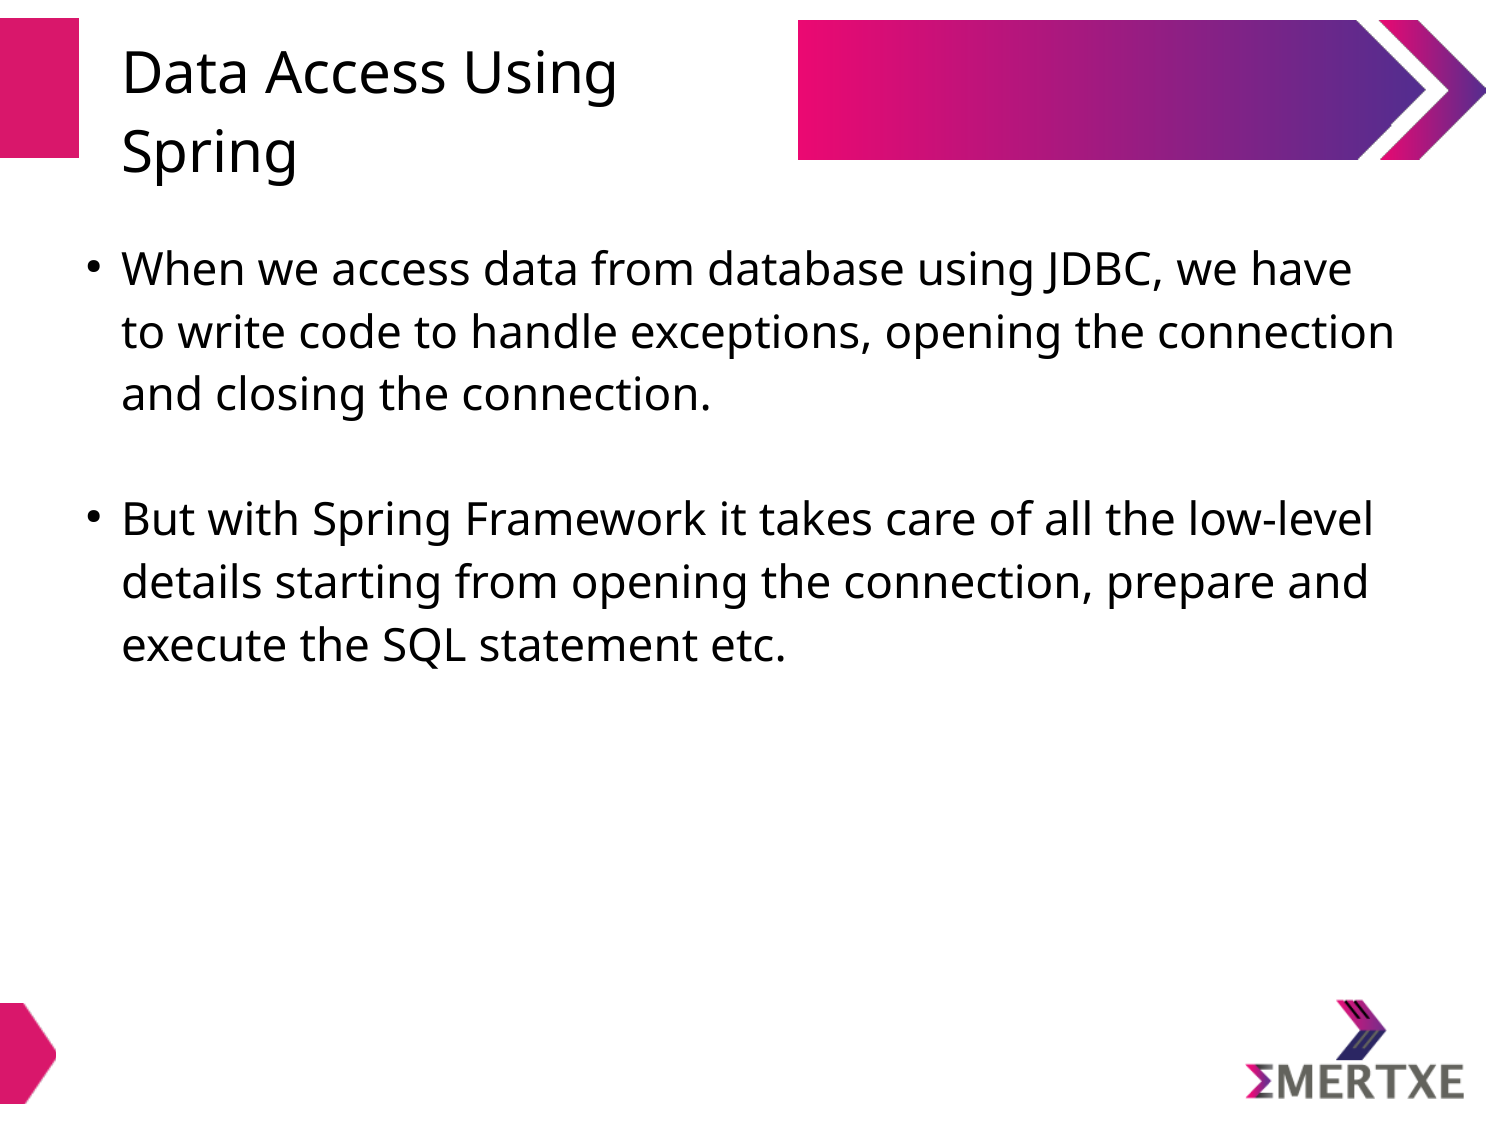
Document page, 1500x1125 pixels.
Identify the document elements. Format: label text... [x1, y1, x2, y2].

text_box Data Access Using Spring [106, 23, 780, 175]
picture [1245, 996, 1465, 1099]
text_box When we access data from database using JDBC, we have to write code to handle exceptions, opening the connection and closing the connection. But with Spring Framework it takes care of all the low-level details starting from opening the connection, prepare and execute the SQL statement etc. [70, 229, 1418, 756]
picture [798, 20, 1486, 160]
